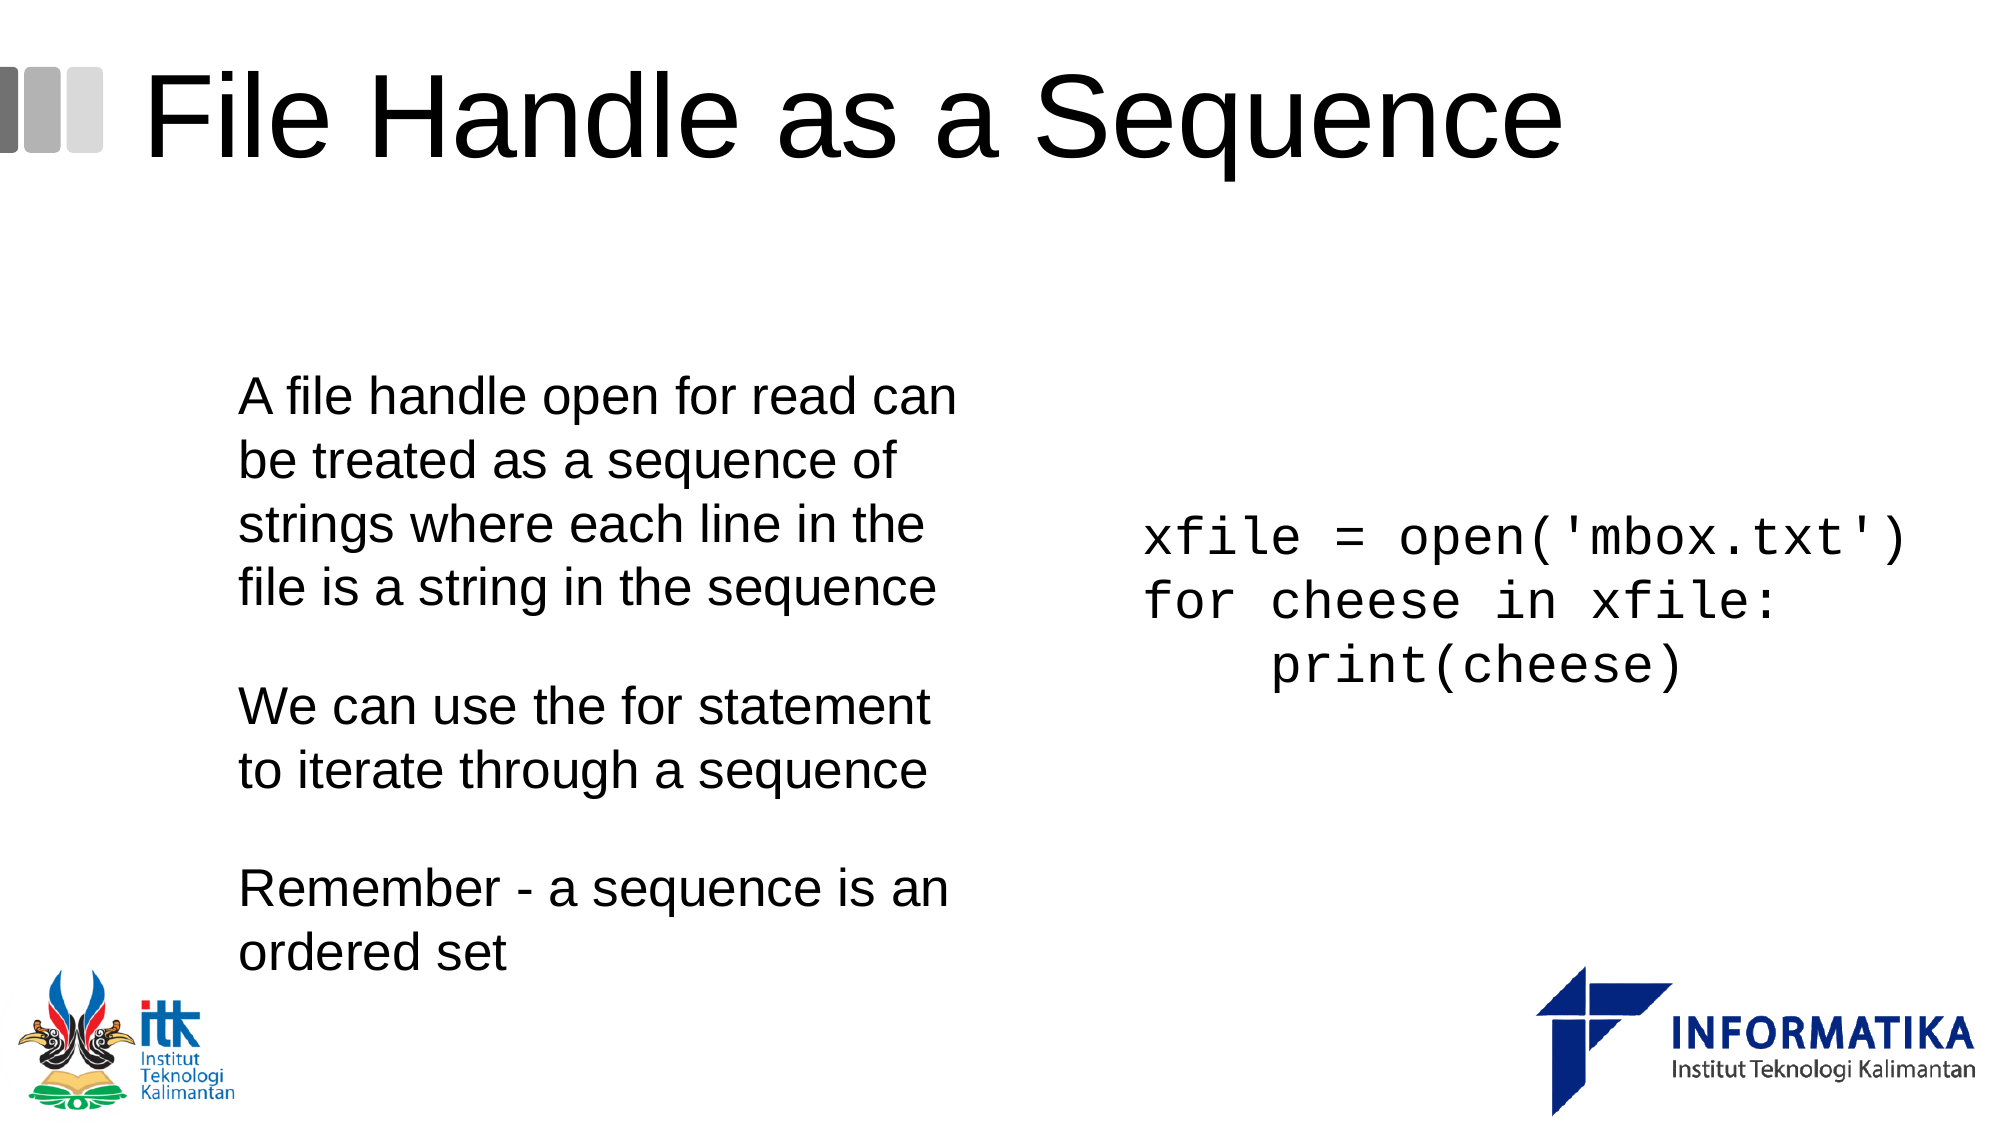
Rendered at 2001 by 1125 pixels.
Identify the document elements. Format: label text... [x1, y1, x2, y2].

text_box xfile = open('mbox.txt') for cheese in xfile: print(cheese) [1142, 429, 1947, 766]
picture [1534, 965, 1976, 1118]
title File Handle as a Sequence [137, 1, 1863, 219]
picture [0, 935, 253, 1125]
list A file handle open for read can be treated as a sequence of strings where each line in the file is a string in the sequence We can use the for statement to iterate through a sequence Remember - a sequence is an ordered set [142, 320, 990, 1022]
